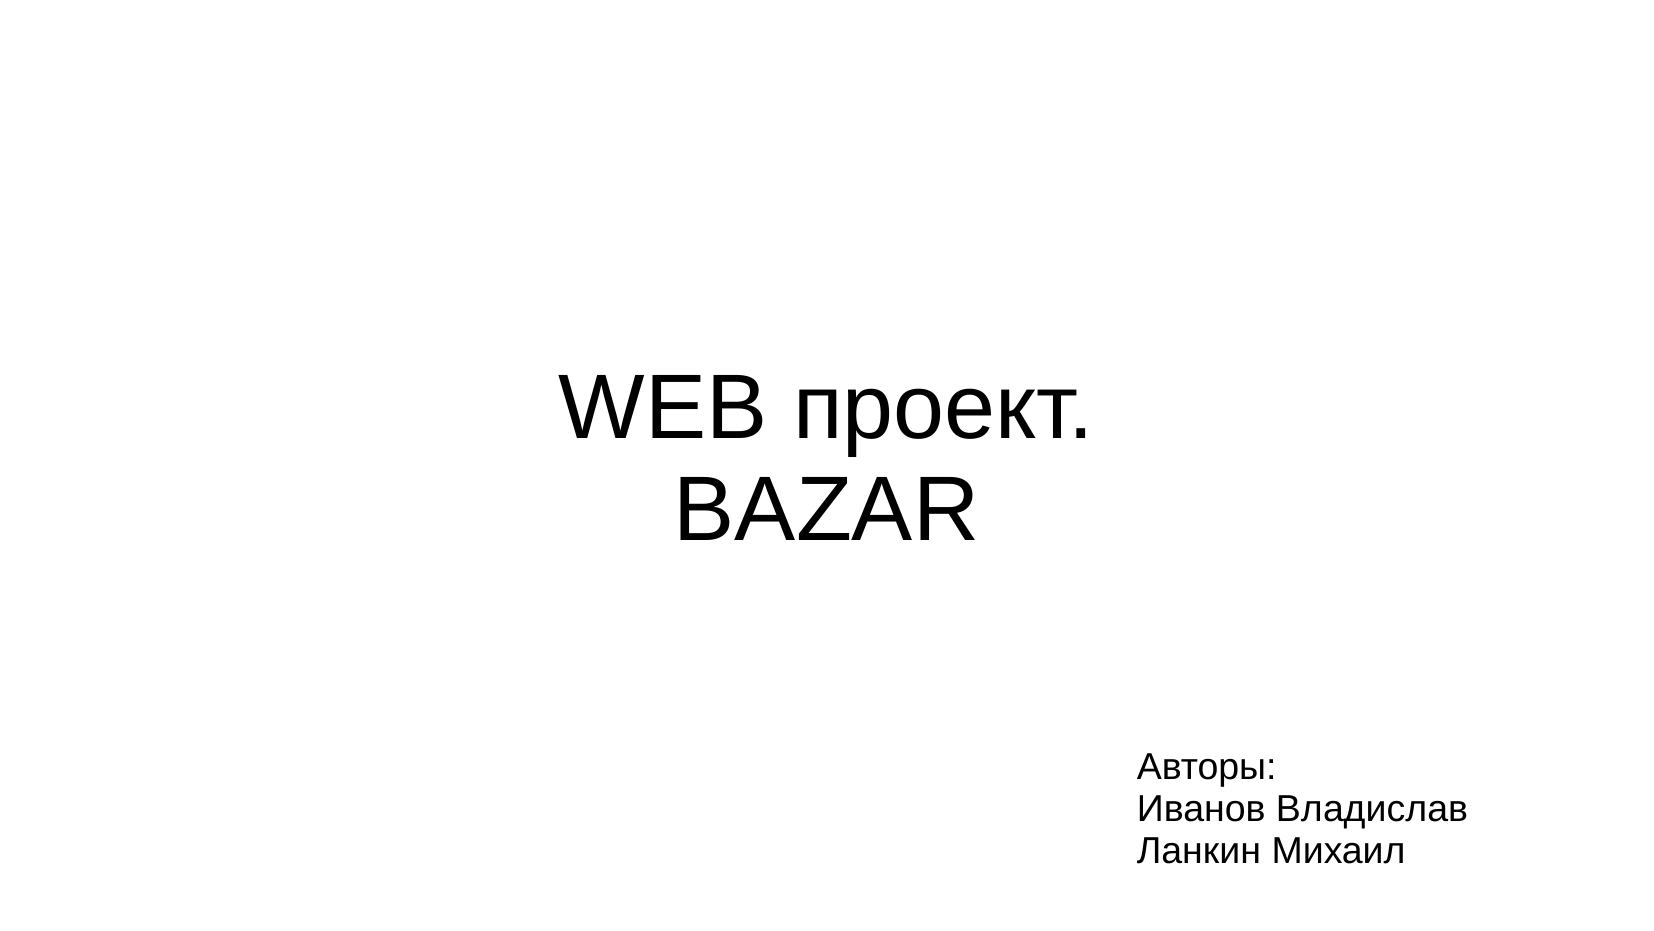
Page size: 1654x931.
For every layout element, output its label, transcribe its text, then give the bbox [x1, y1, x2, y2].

title WEB проект. BAZAR [82, 295, 1571, 621]
text_box Авторы: Иванов Владислав Ланкин Михаил [1122, 738, 1565, 879]
